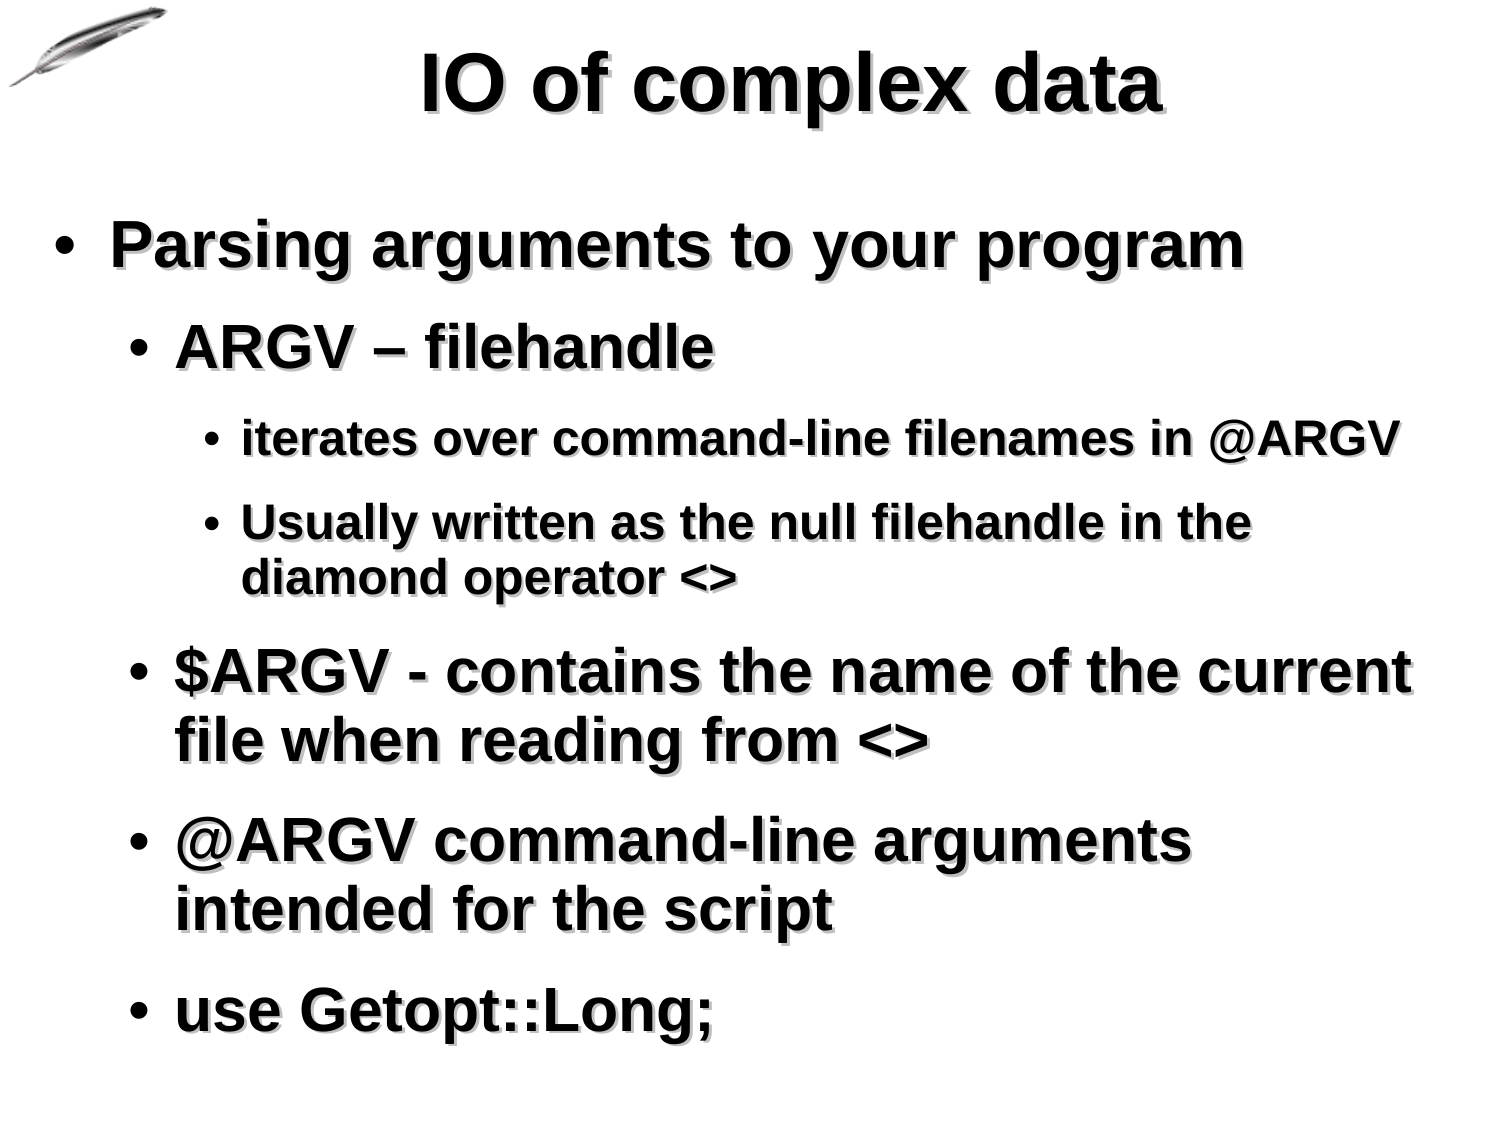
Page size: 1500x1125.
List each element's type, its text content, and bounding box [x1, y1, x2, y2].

title IO of complex data [419, 0, 1459, 176]
picture [5, 5, 173, 89]
list Parsing arguments to your program ARGV – filehandle iterates over command-line filenames in @ARGV Usually written as the null filehandle in the diamond operator <> $ARGV - contains the name of the current file when reading from <> @ARGV command-line arguments intended for the script use Getopt::Long; [53, 207, 1447, 1084]
